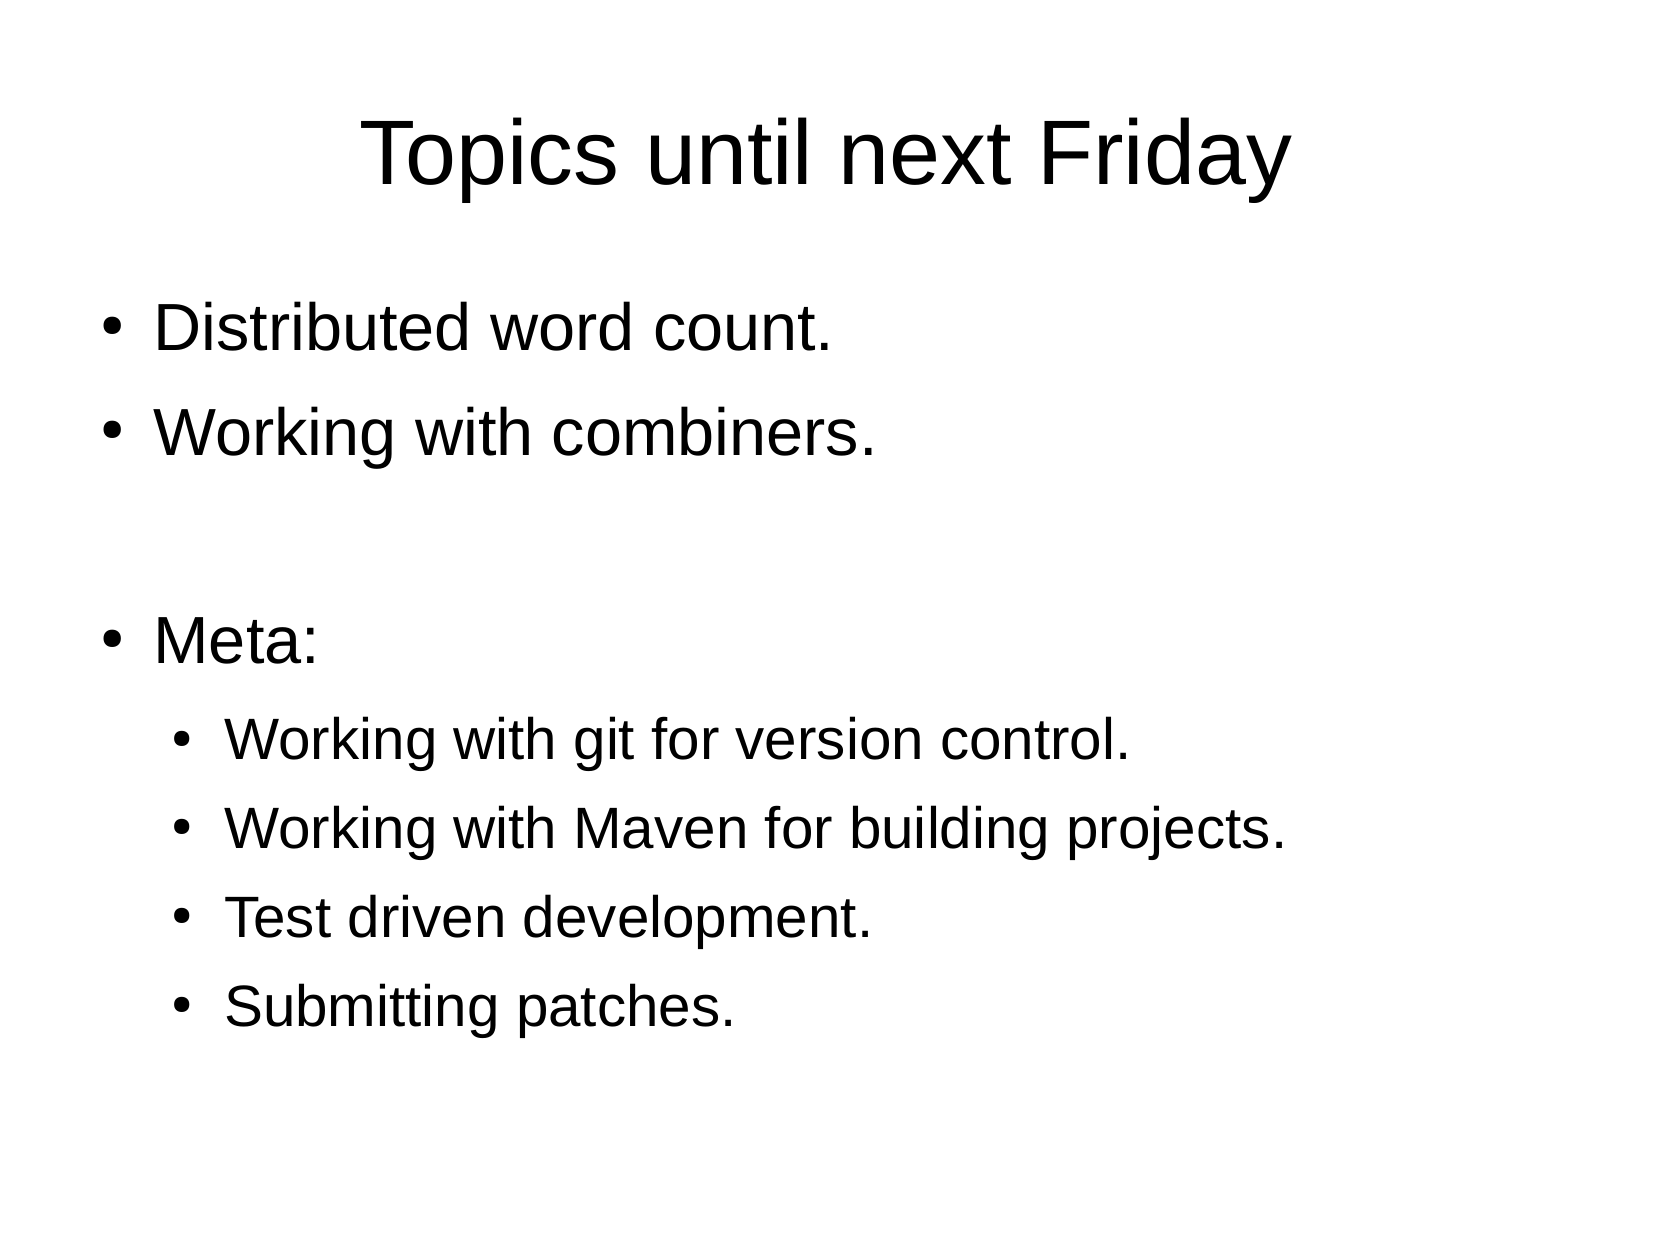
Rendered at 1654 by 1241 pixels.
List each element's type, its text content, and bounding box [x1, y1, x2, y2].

title Topics until next Friday [82, 49, 1571, 257]
list Distributed word count. Working with combiners. Meta: Working with git for version control. Working with Maven for building projects. Test driven development. Submitting patches. [82, 290, 1571, 1109]
